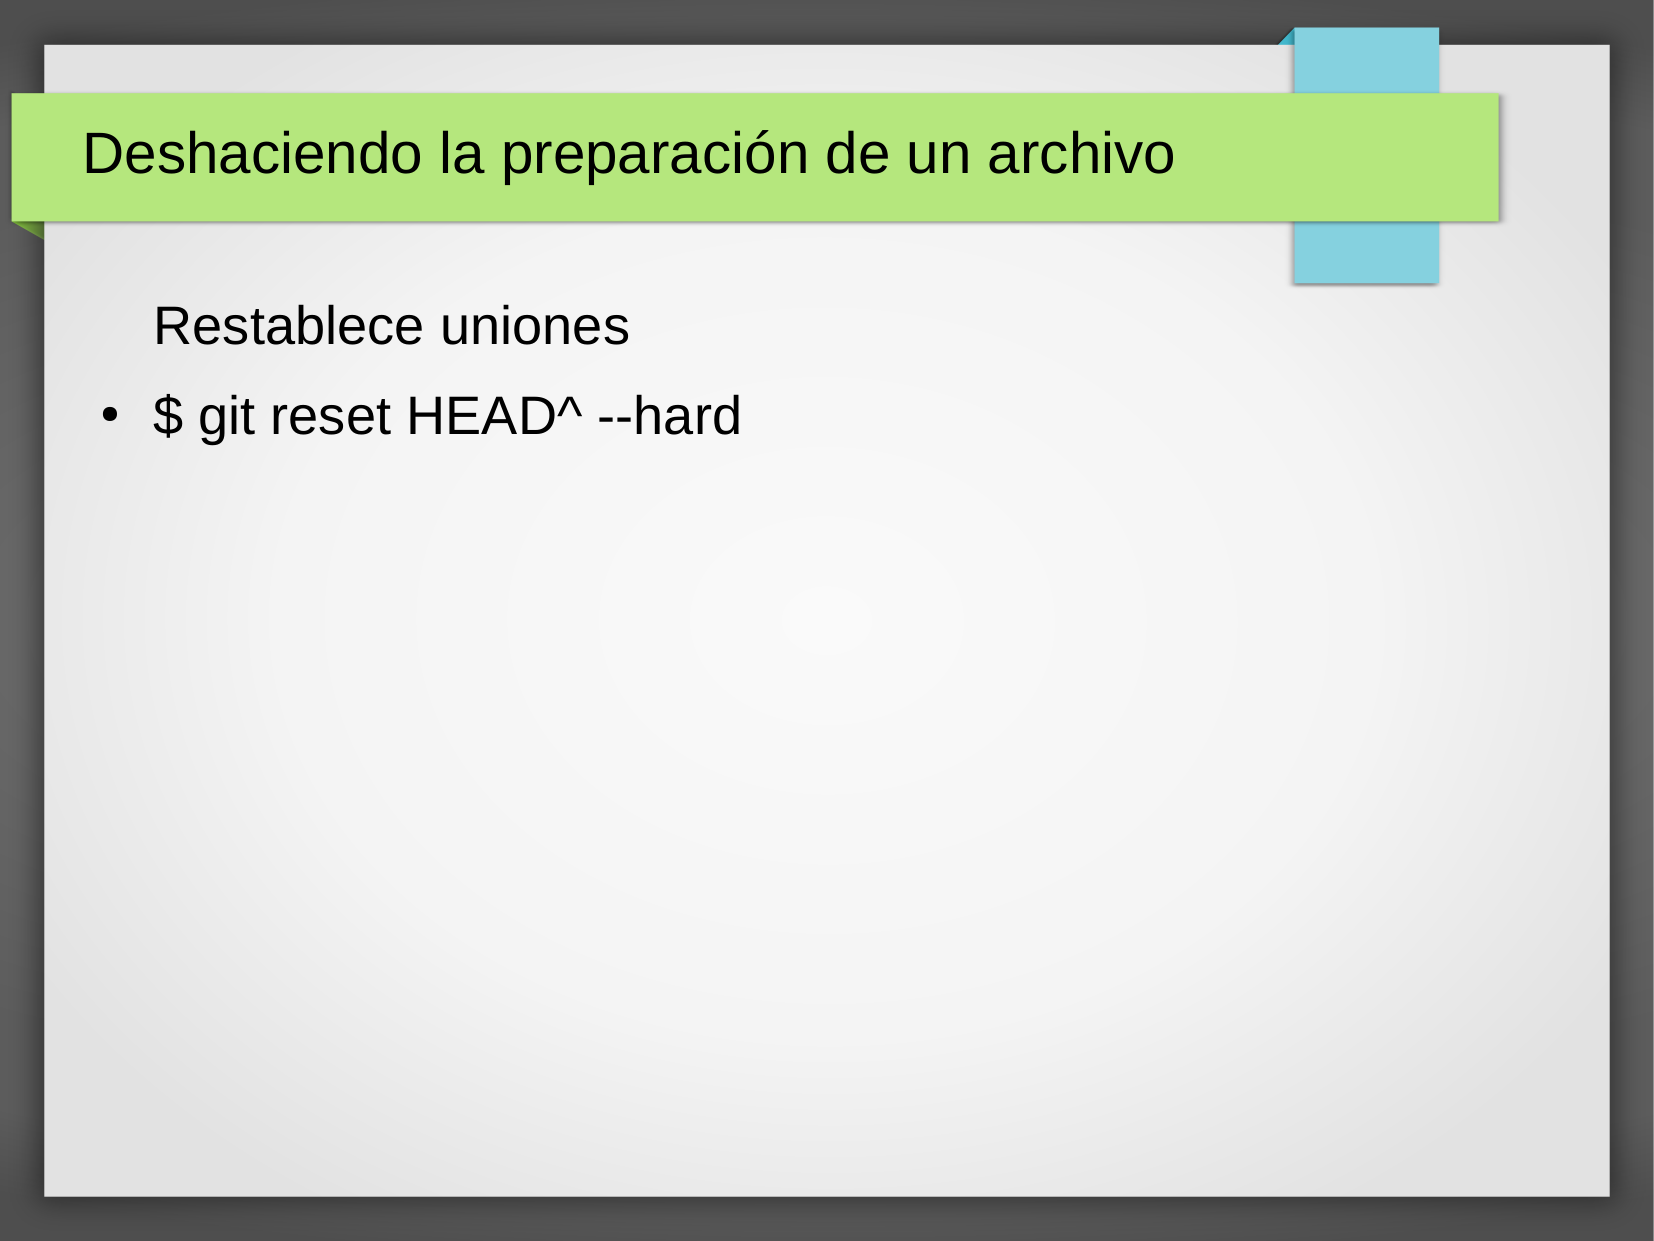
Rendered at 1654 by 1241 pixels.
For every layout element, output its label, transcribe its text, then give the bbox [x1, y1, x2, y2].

list Restablece uniones $ git reset HEAD^ --hard [82, 295, 1571, 1015]
picture [0, 0, 1654, 1241]
title Deshaciendo la preparación de un archivo [82, 94, 1264, 213]
